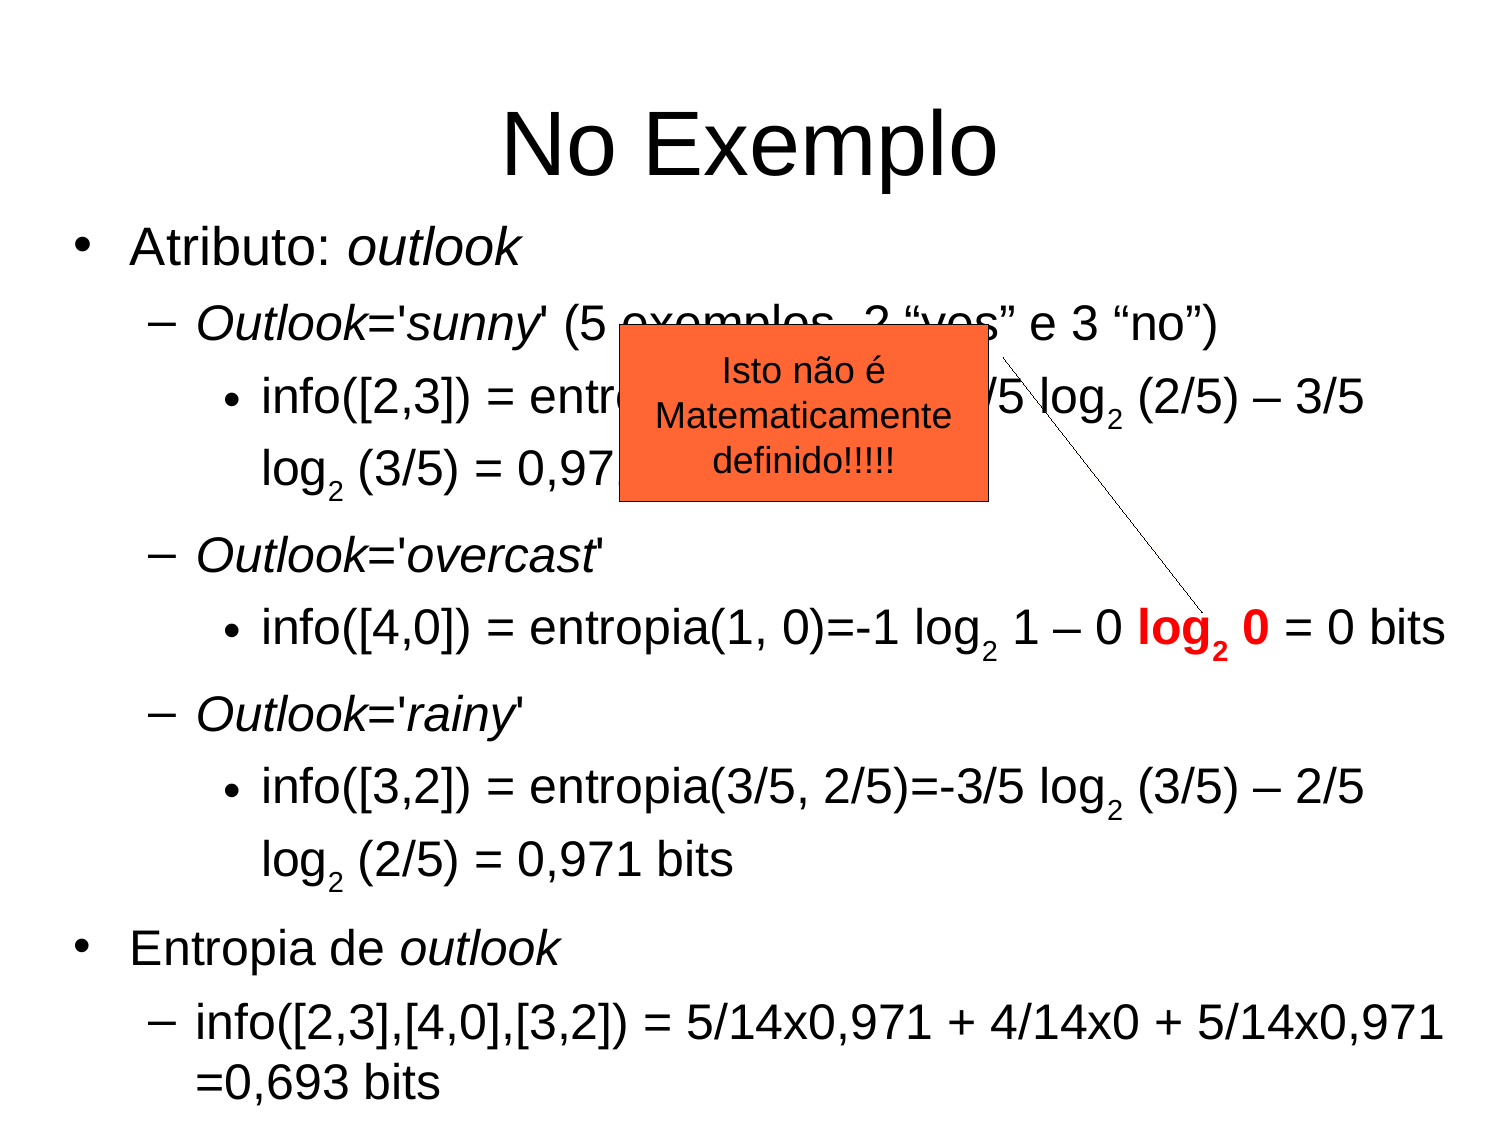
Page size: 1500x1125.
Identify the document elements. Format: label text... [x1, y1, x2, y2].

list Atributo: outlook Outlook='sunny' (5 exemplos, 2 “yes” e 3 “no”) info([2,3]) = entropia(2/5, 3/5)=-2/5 log2 (2/5) – 3/5 log2 (3/5) = 0,971 bits Outlook='overcast' info([4,0]) = entropia(1, 0)=-1 log2 1 – 0 log2 0 = 0 bits Outlook='rainy' info([3,2]) = entropia(3/5, 2/5)=-3/5 log2 (3/5) – 2/5 log2 (2/5) = 0,971 bits Entropia de outlook info([2,3],[4,0],[3,2]) = 5/14x0,971 + 4/14x0 + 5/14x0,971 =0,693 bits [59, 203, 1477, 1118]
text_box Isto não é Matematicamente definido!!!!! [619, 325, 988, 502]
title No Exemplo [75, 21, 1426, 203]
